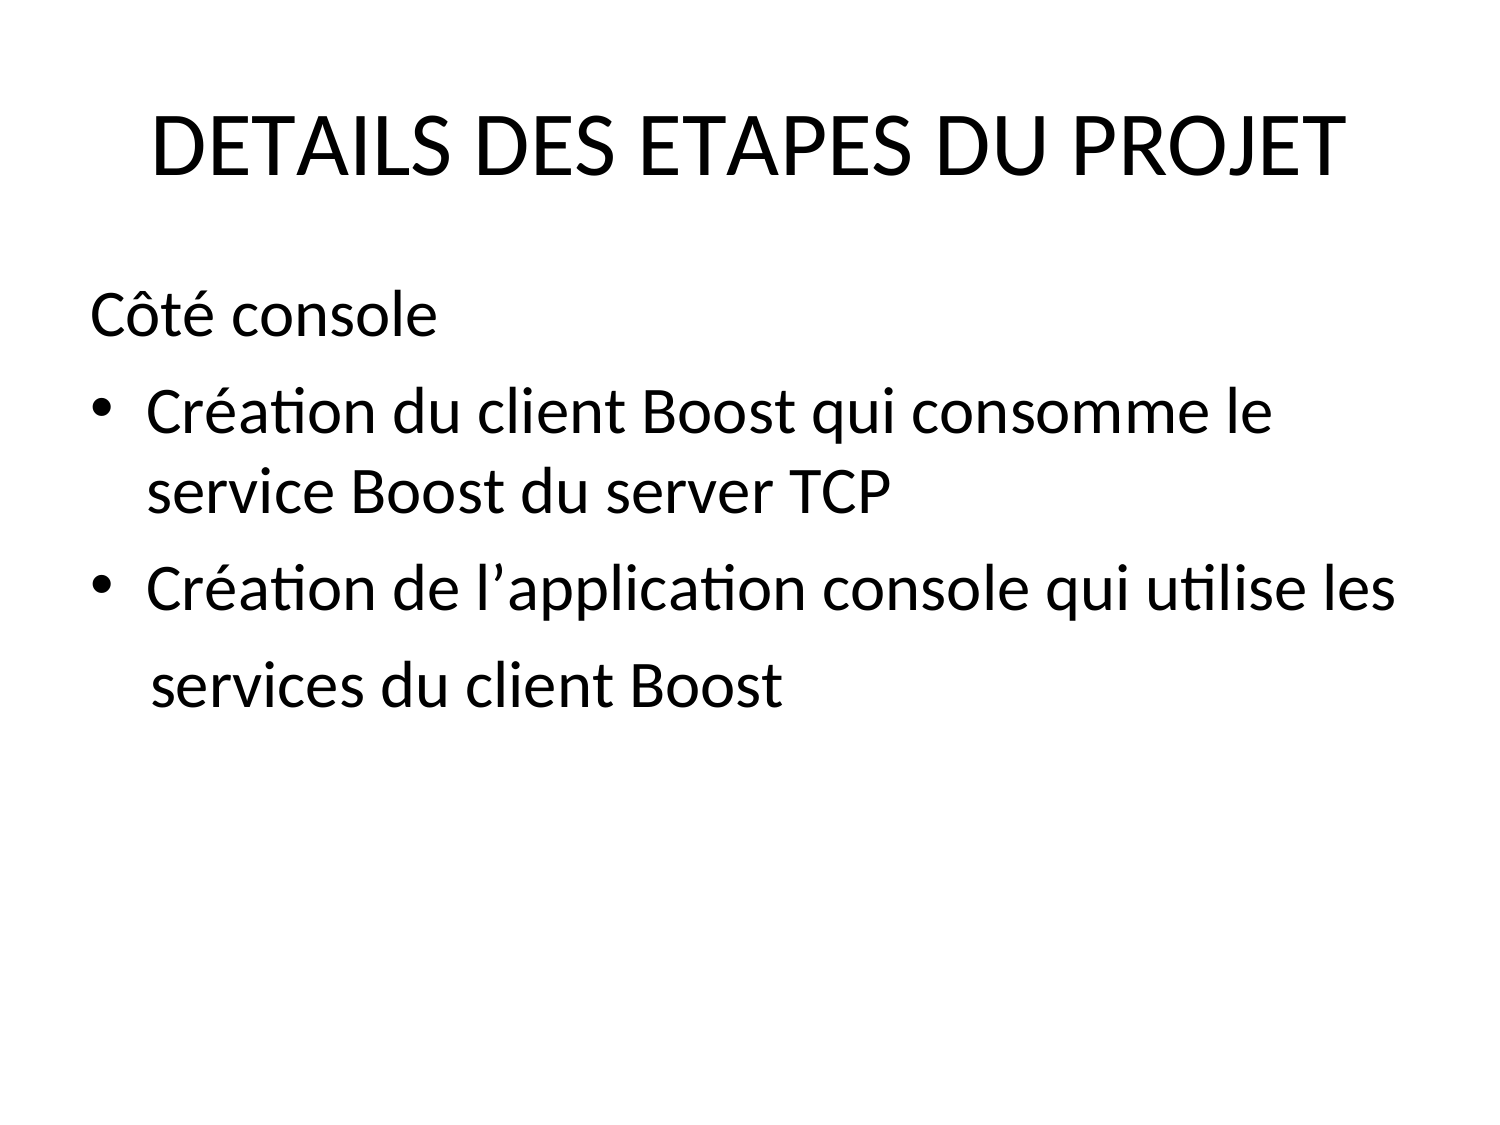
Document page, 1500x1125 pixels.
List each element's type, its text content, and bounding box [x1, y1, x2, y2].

list Côté console Création du client Boost qui consomme le service Boost du server TCP Création de l’application console qui utilise les services du client Boost [75, 262, 1426, 1005]
title DETAILS DES ETAPES DU PROJET [75, 45, 1426, 233]
